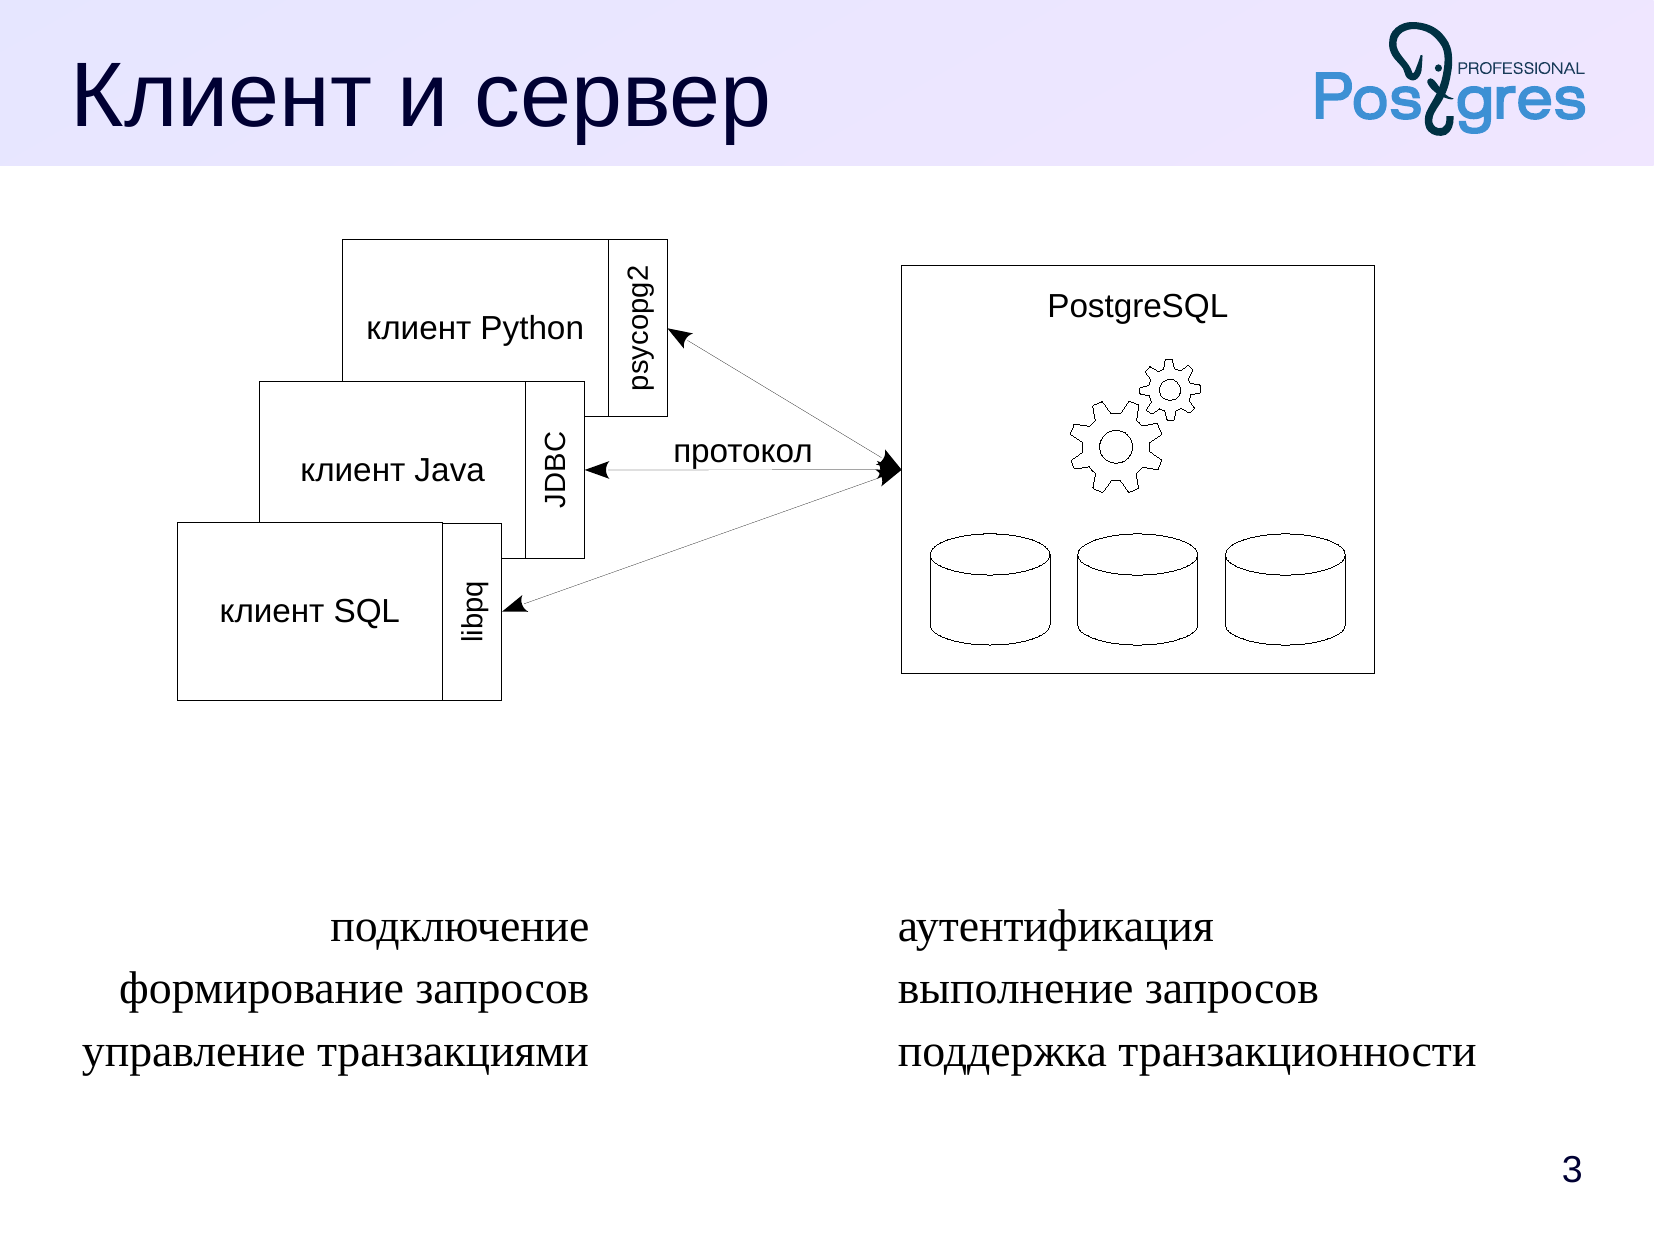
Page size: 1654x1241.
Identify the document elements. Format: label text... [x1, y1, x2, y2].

text_box клиент Java [259, 381, 525, 559]
text_box JDBC [525, 381, 585, 559]
list подключение аутентификация формирование запросов выполнение запросов управление транзакциями поддержка транзакционности [70, 283, 1583, 1141]
text_box [1070, 401, 1162, 493]
text_box [930, 555, 1051, 646]
text_box [1139, 359, 1201, 421]
text_box [1225, 556, 1346, 646]
text_box PostgreSQL [901, 265, 1375, 674]
text_box клиент SQL [177, 522, 443, 701]
text_box [1077, 556, 1198, 646]
text_box libpq [442, 523, 502, 701]
text_box клиент Python [342, 239, 608, 417]
text_box psycopg2 [608, 239, 668, 417]
title Клиент и сервер [70, 43, 1241, 147]
